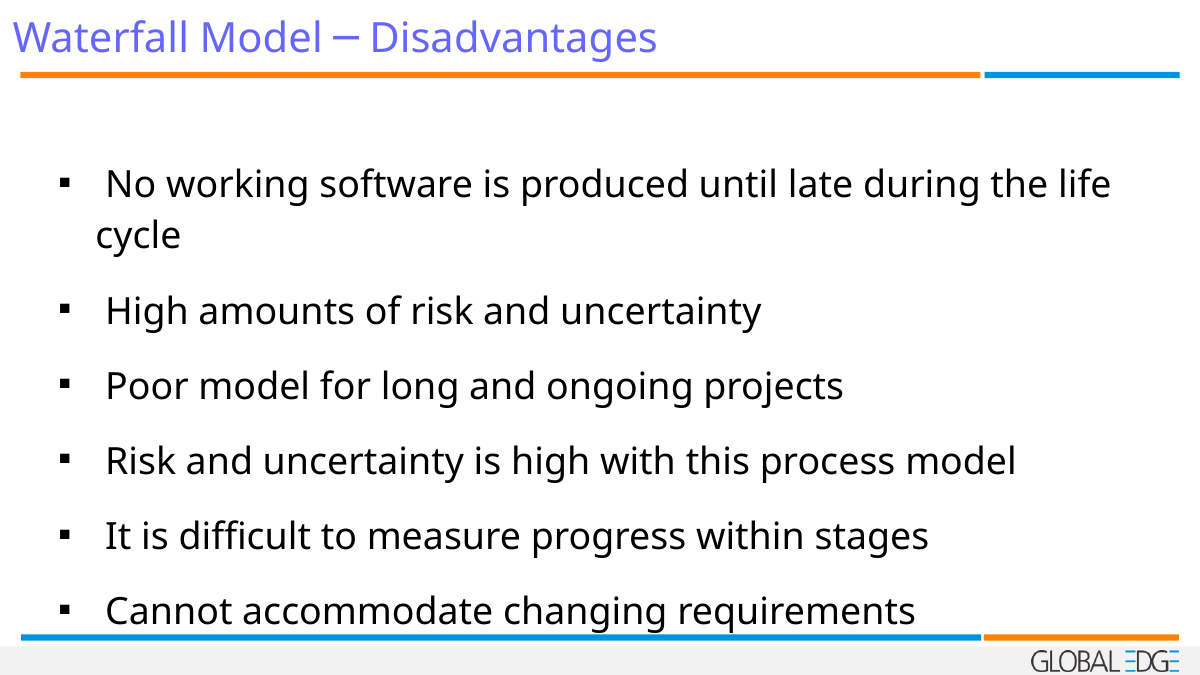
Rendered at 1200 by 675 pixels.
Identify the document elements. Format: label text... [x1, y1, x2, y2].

picture [1031, 650, 1179, 672]
subtitle No working software is produced until late during the life cycle High amounts of risk and uncertainty Poor model for long and ongoing projects Risk and uncertainty is high with this process model It is difficult to measure progress within stages Cannot accommodate changing requirements [60, 157, 1140, 588]
title Waterfall Model ─ Disadvantages [12, 9, 1088, 63]
